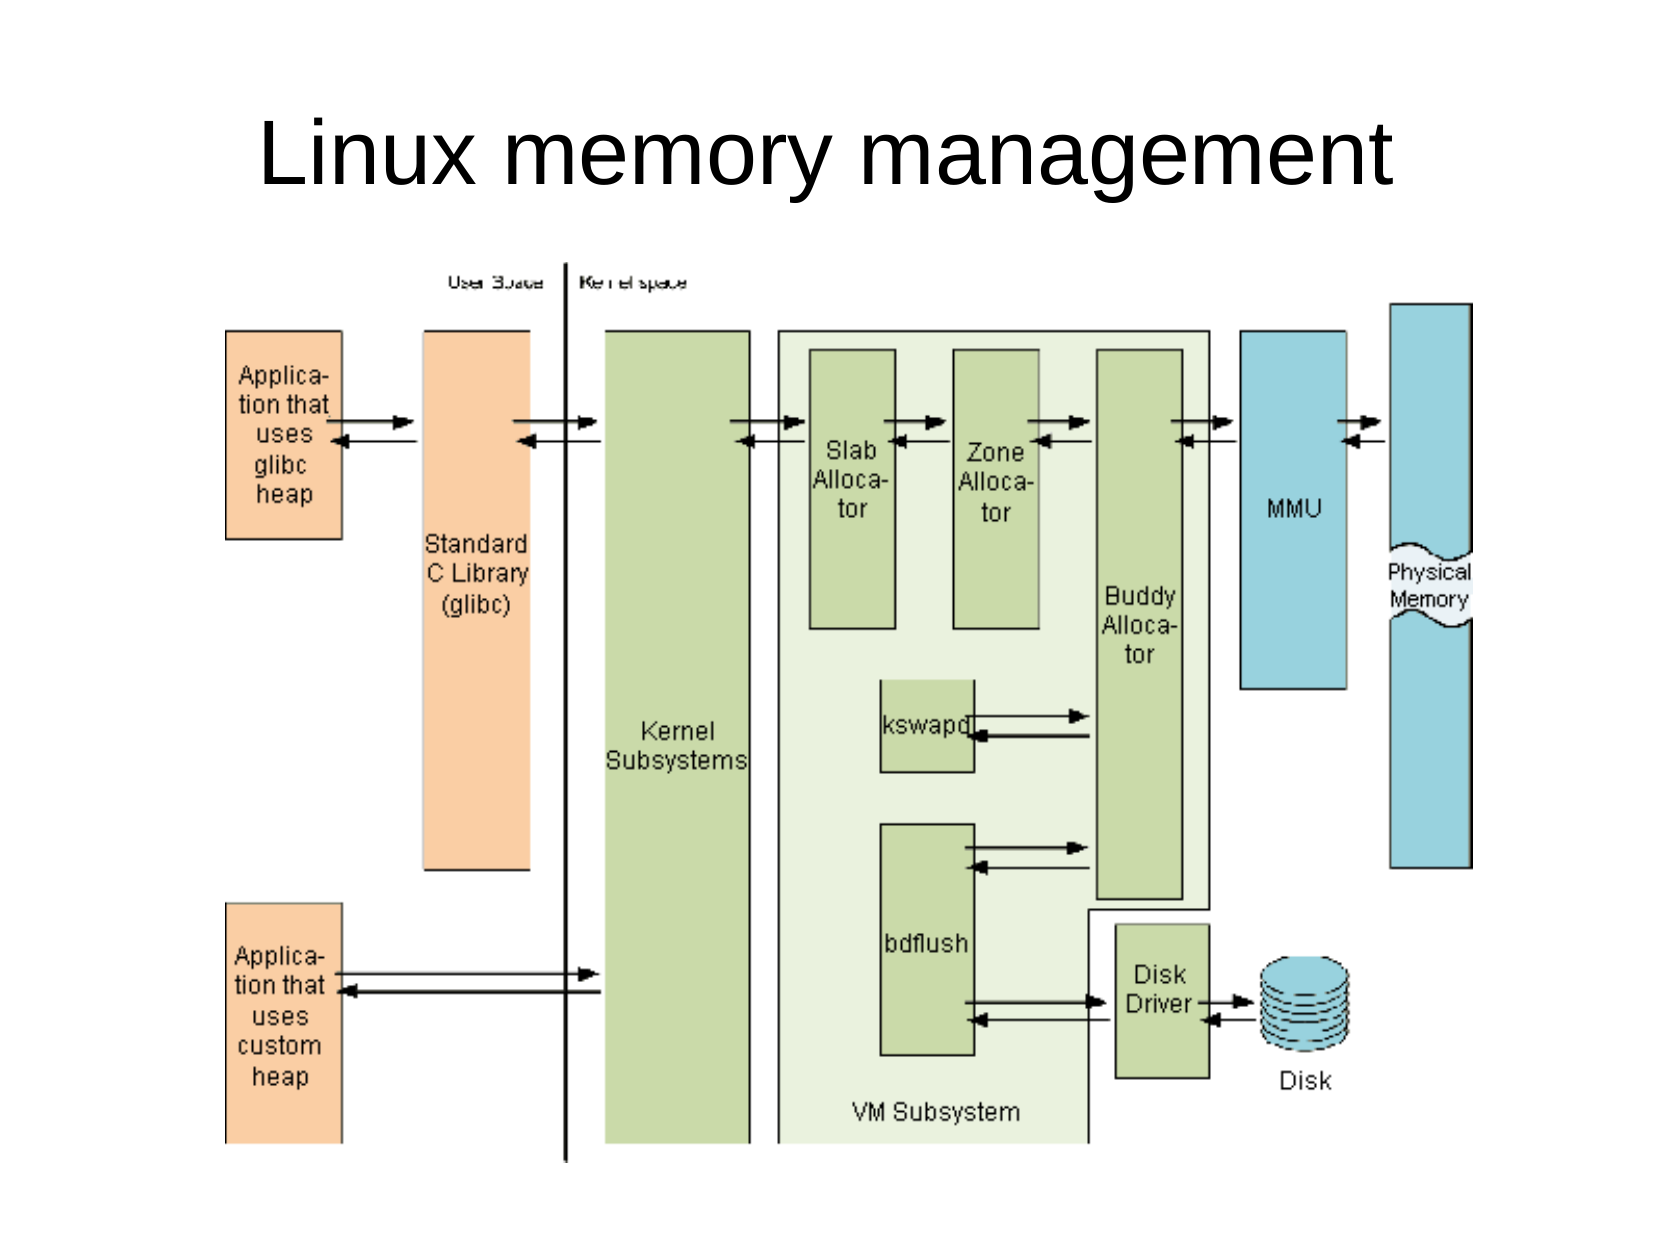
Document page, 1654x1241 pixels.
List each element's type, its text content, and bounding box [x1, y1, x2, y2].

picture [225, 262, 1473, 1163]
title Linux memory management [82, 49, 1571, 257]
